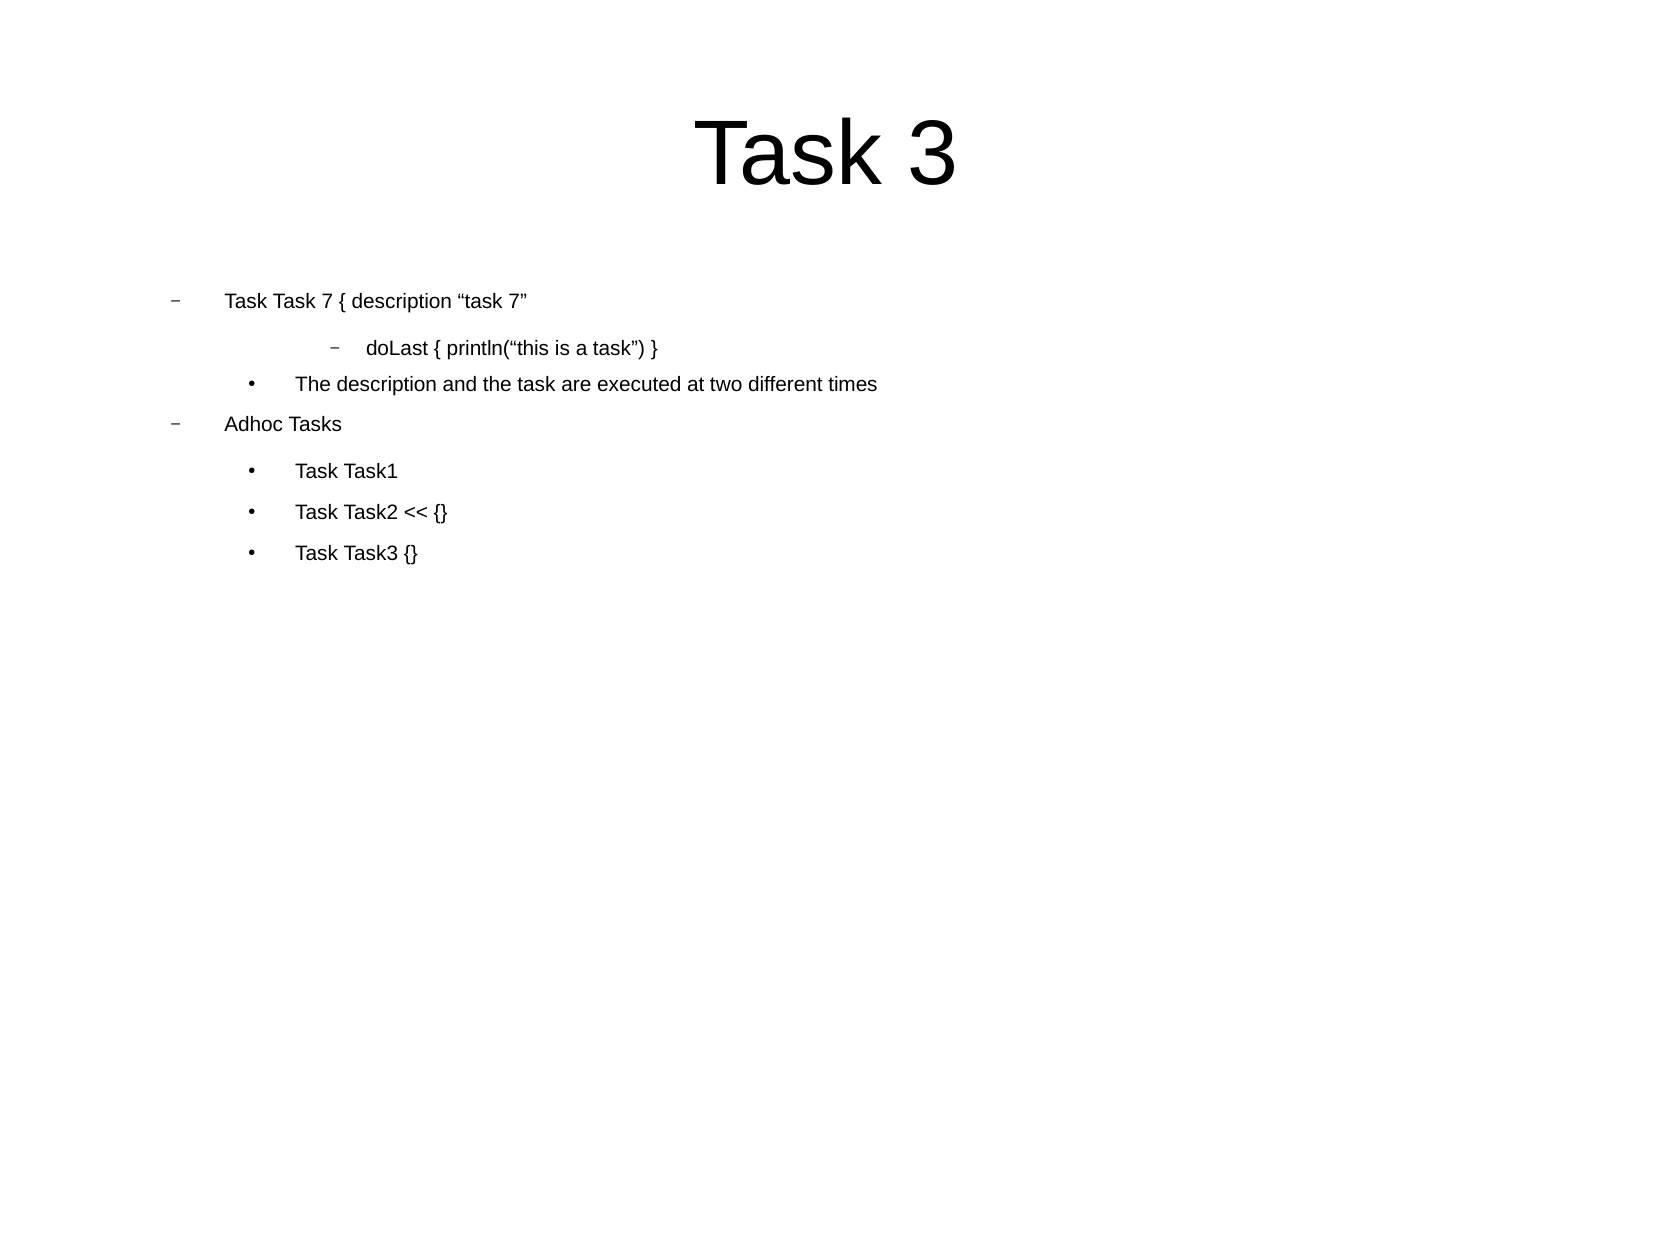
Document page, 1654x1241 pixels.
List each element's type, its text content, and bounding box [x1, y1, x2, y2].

title Task 3 [82, 49, 1571, 257]
list Task Task 7 { description “task 7” doLast { println(“this is a task”) } The description and the task are executed at two different times Adhoc Tasks Task Task1 Task Task2 << {} Task Task3 {} [82, 290, 1571, 1010]
